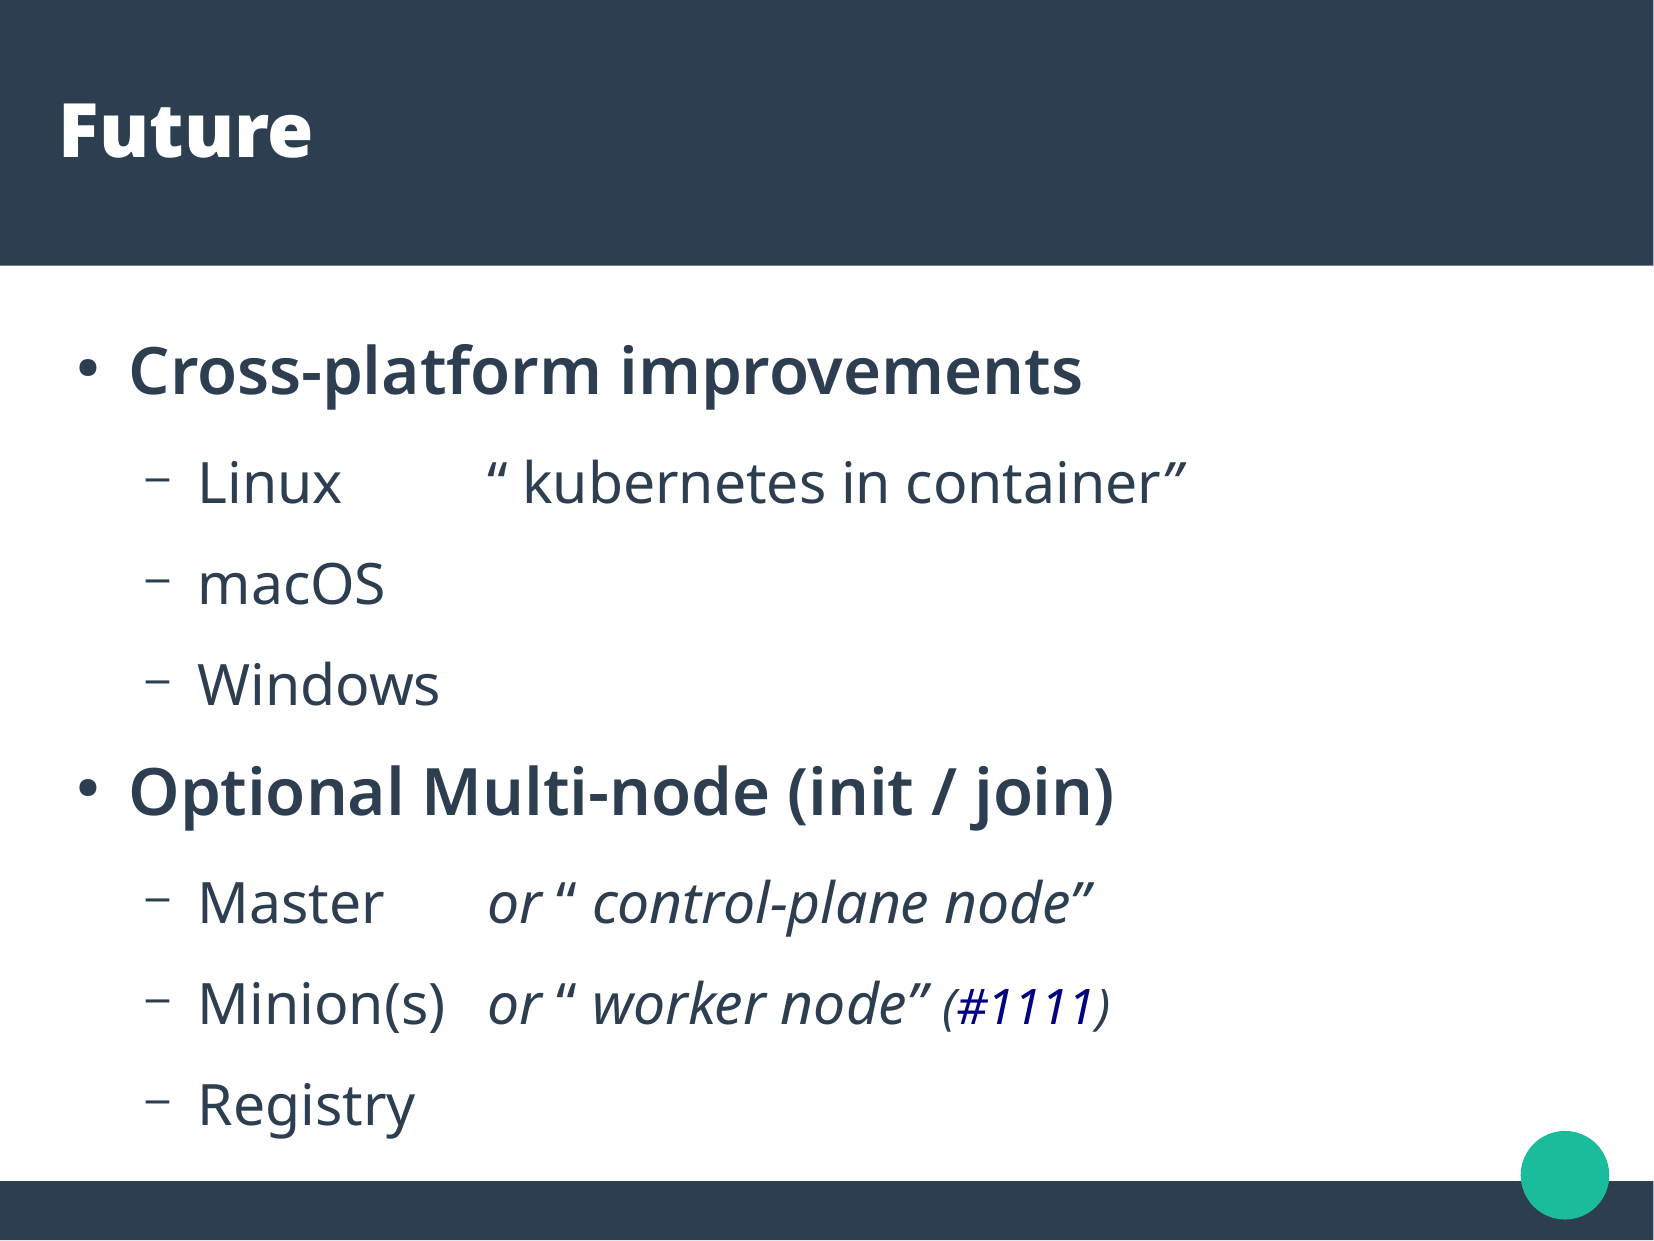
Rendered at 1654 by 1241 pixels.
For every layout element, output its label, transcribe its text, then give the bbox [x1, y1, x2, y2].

title Future [59, 49, 1595, 207]
list Cross-platform improvements Linux “ kubernetes in container” macOS Windows Optional Multi-node (init / join) Master or “ control-plane node” Minion(s) or “ worker node” (#1111) Registry [59, 324, 1595, 1152]
